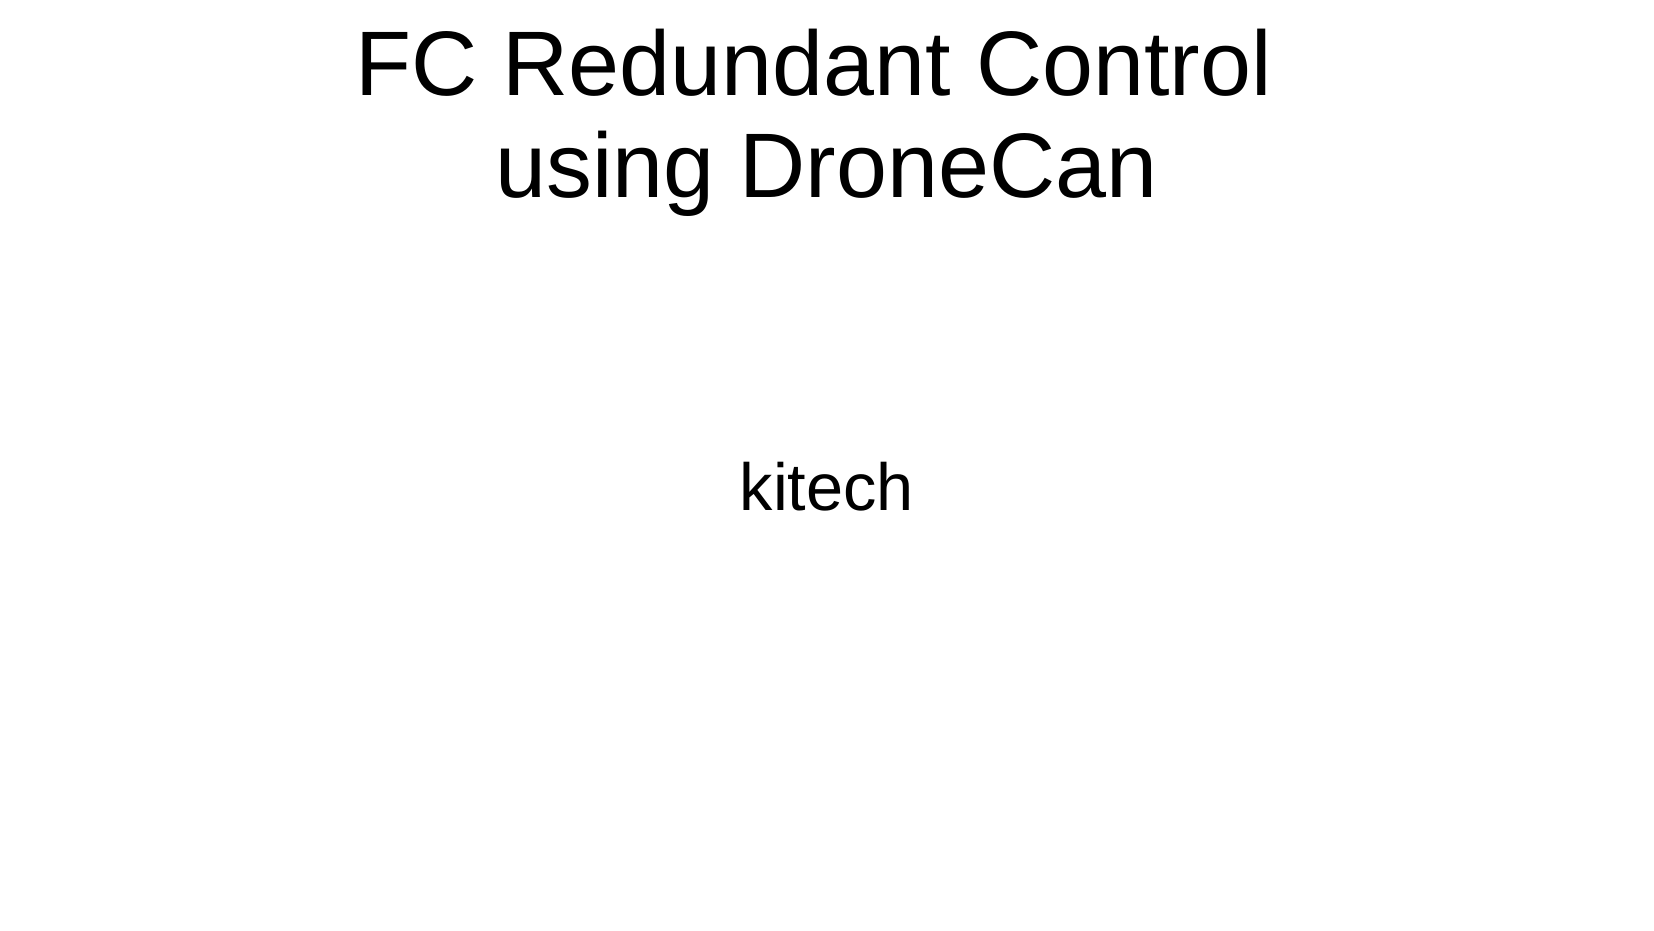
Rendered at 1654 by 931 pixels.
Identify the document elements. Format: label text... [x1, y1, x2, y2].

title FC Redundant Control using DroneCan [82, 12, 1571, 217]
subtitle kitech [82, 217, 1571, 758]
